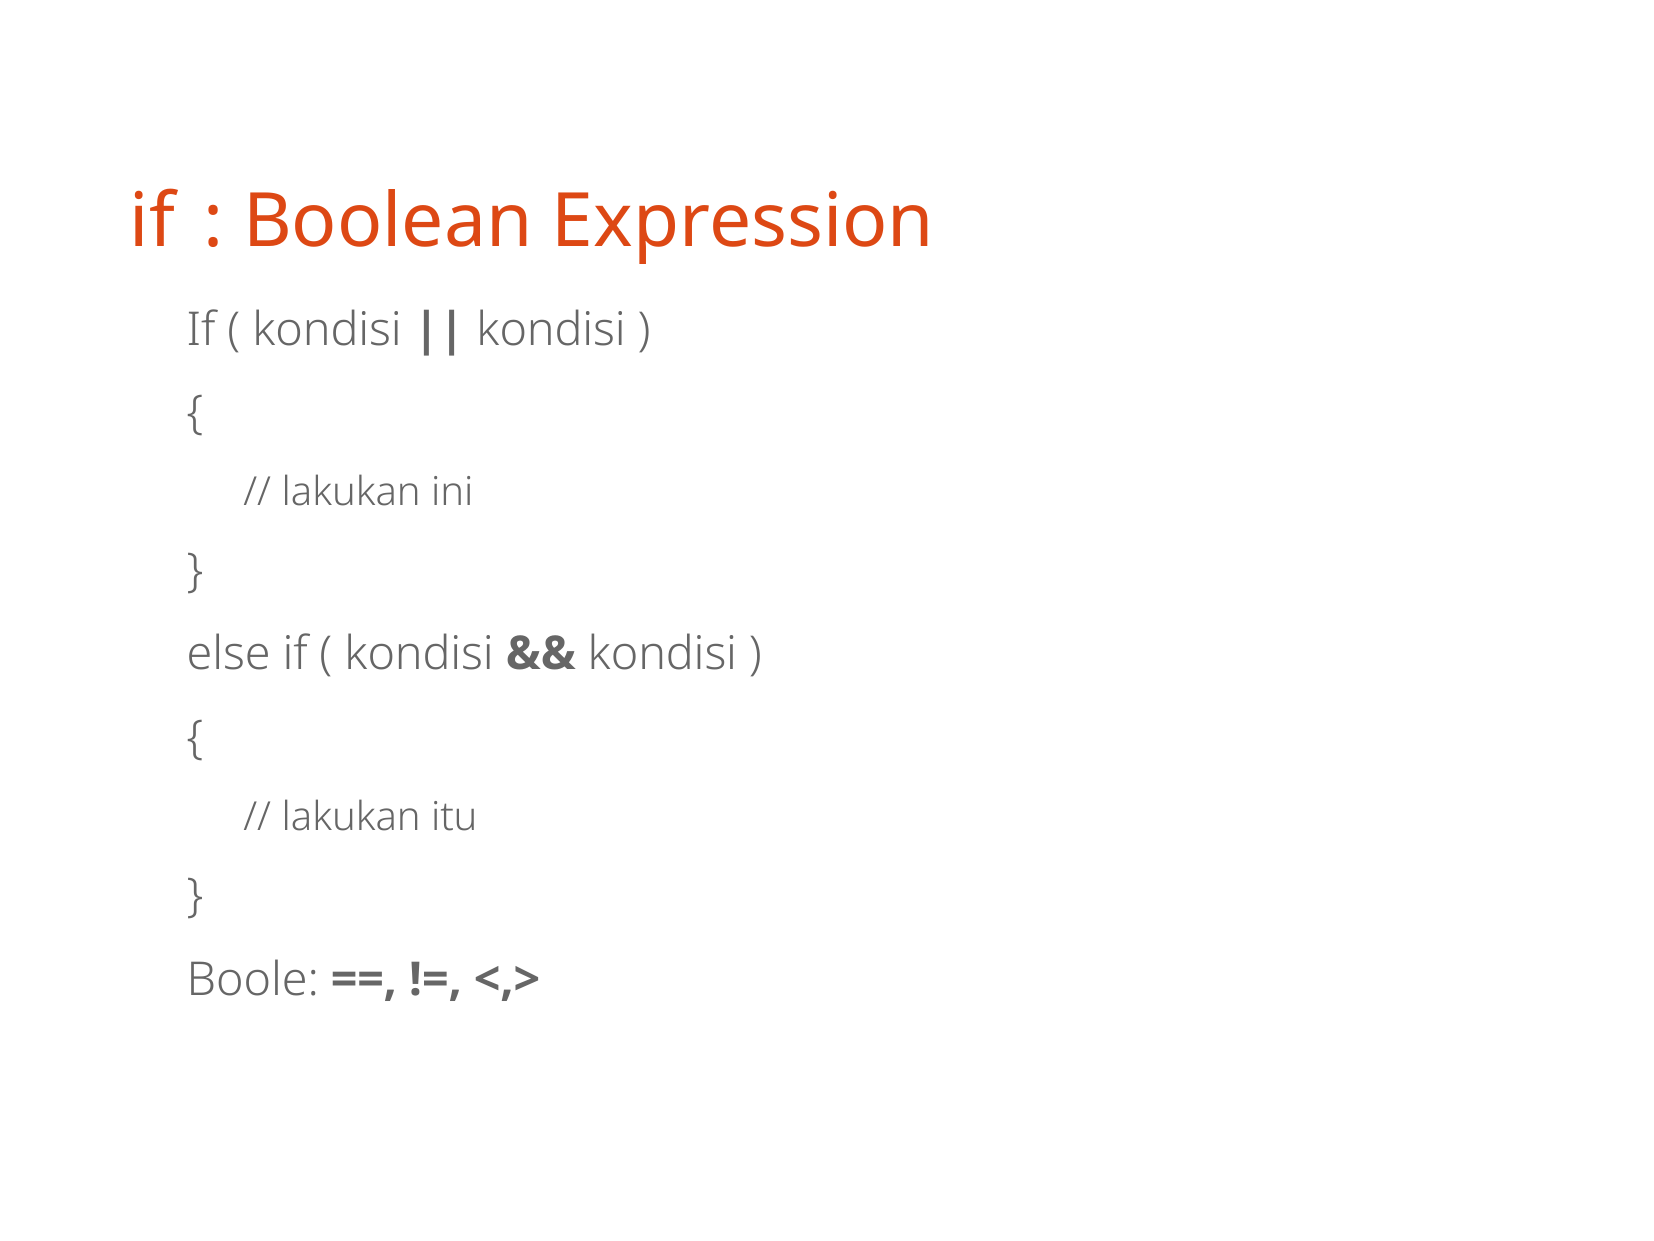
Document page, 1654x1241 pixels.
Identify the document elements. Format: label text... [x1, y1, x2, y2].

title if : Boolean Expression [129, 153, 1518, 281]
list If ( kondisi || kondisi ) { // lakukan ini } else if ( kondisi && kondisi ) { // lakukan itu } Boole: ==, !=, <,> [129, 295, 1518, 1010]
